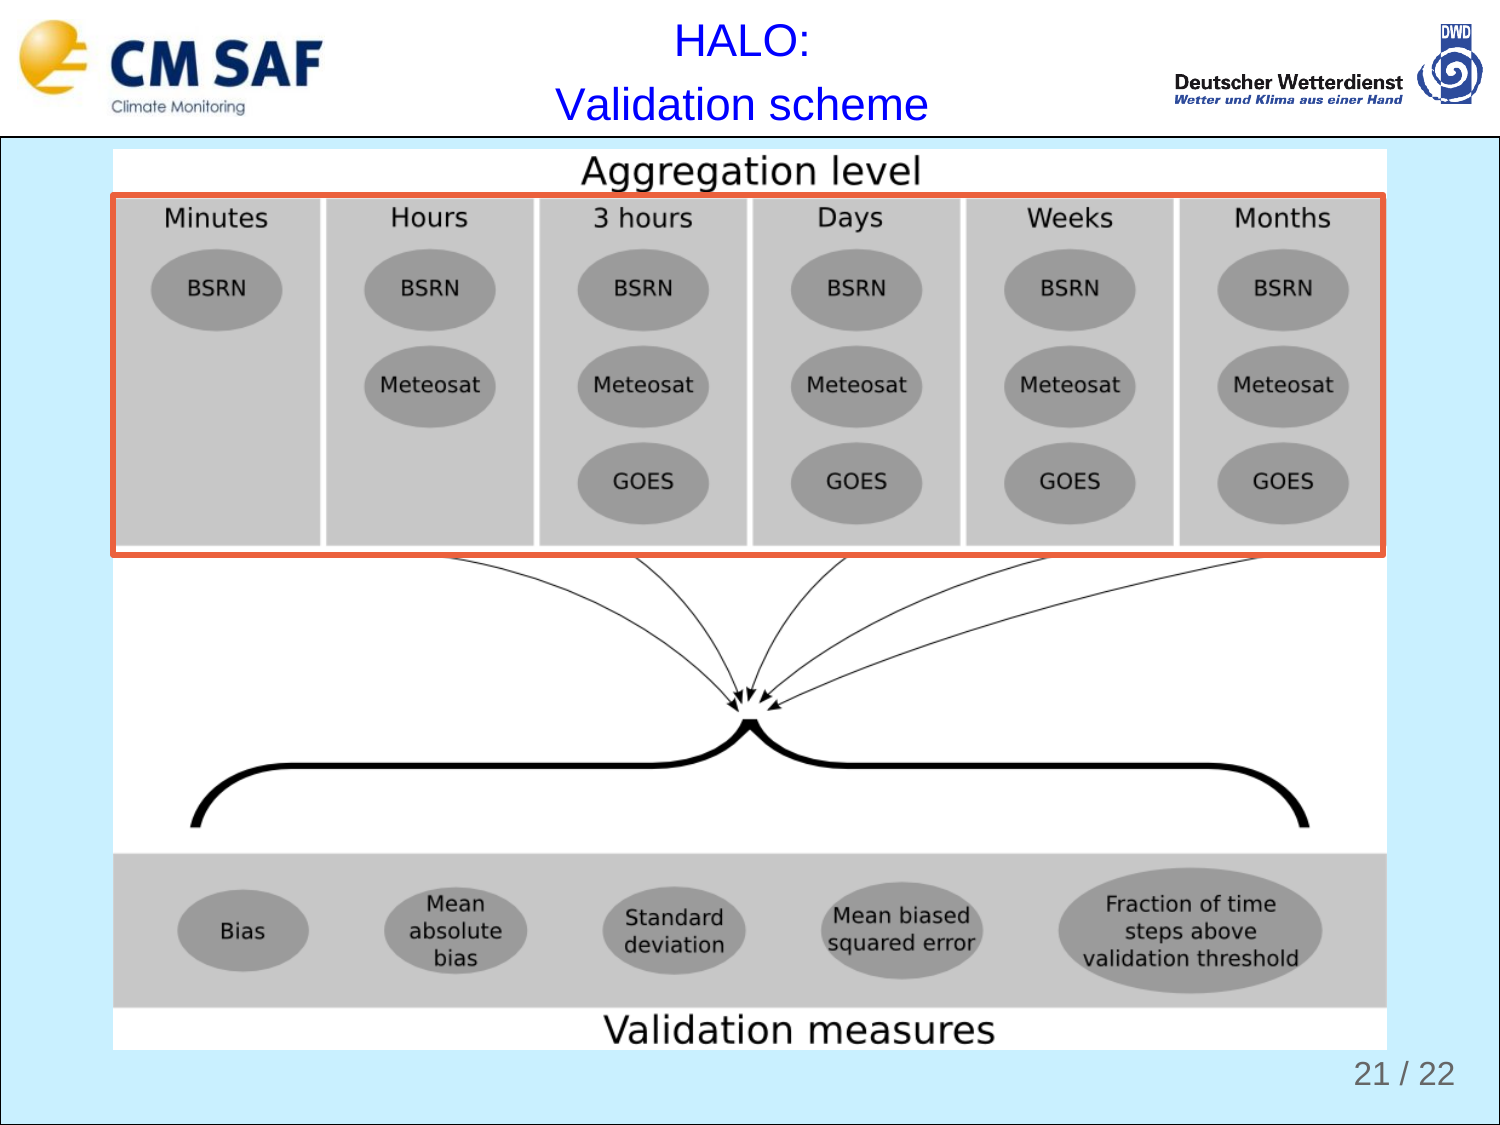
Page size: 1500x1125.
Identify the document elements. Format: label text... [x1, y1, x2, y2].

text_box HALO: Validation scheme [313, 1, 1172, 80]
picture [1175, 24, 1483, 104]
picture [113, 149, 1387, 1051]
picture [17, 19, 325, 117]
picture [116, 198, 1380, 552]
